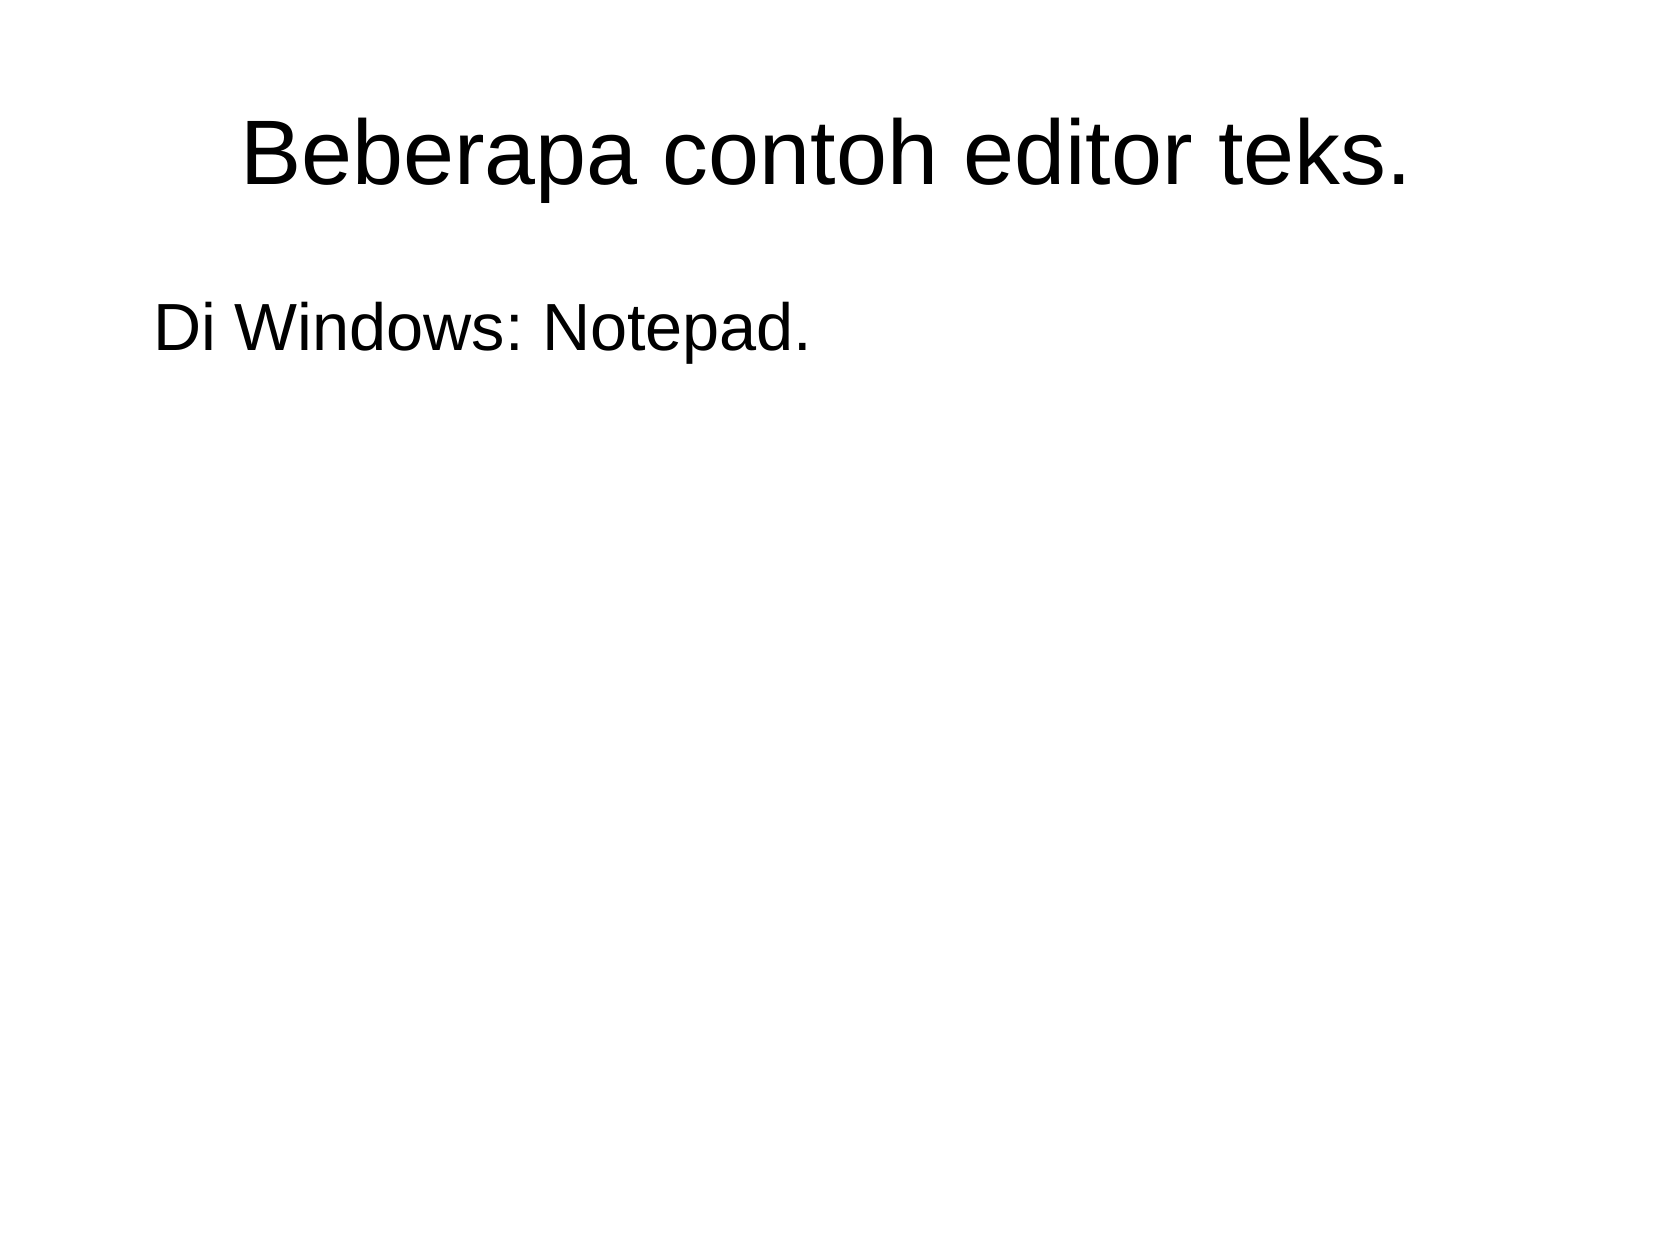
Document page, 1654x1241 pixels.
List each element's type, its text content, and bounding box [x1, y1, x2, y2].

list Di Windows: Notepad. [82, 290, 1571, 1010]
title Beberapa contoh editor teks. [82, 49, 1571, 257]
